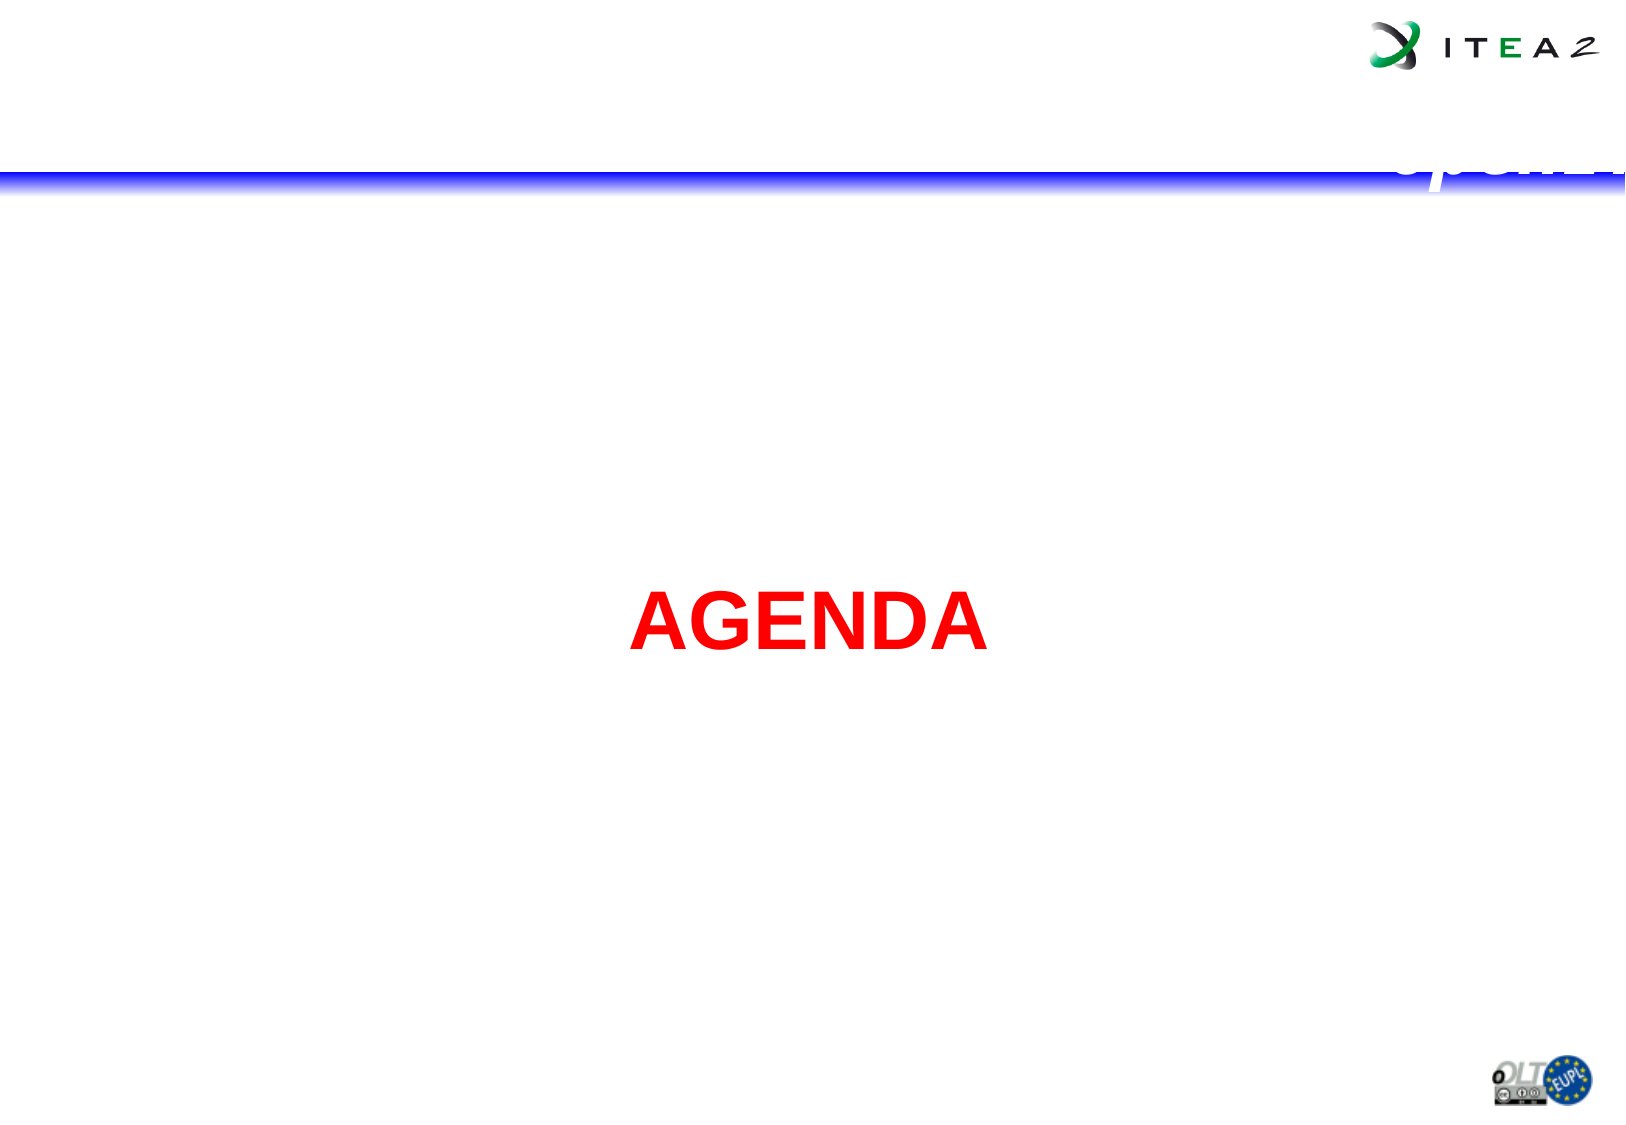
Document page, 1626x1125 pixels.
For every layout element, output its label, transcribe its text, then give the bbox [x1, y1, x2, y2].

text_box AGENDA [614, 566, 1005, 676]
picture [1492, 1055, 1593, 1106]
picture [1348, 21, 1625, 70]
